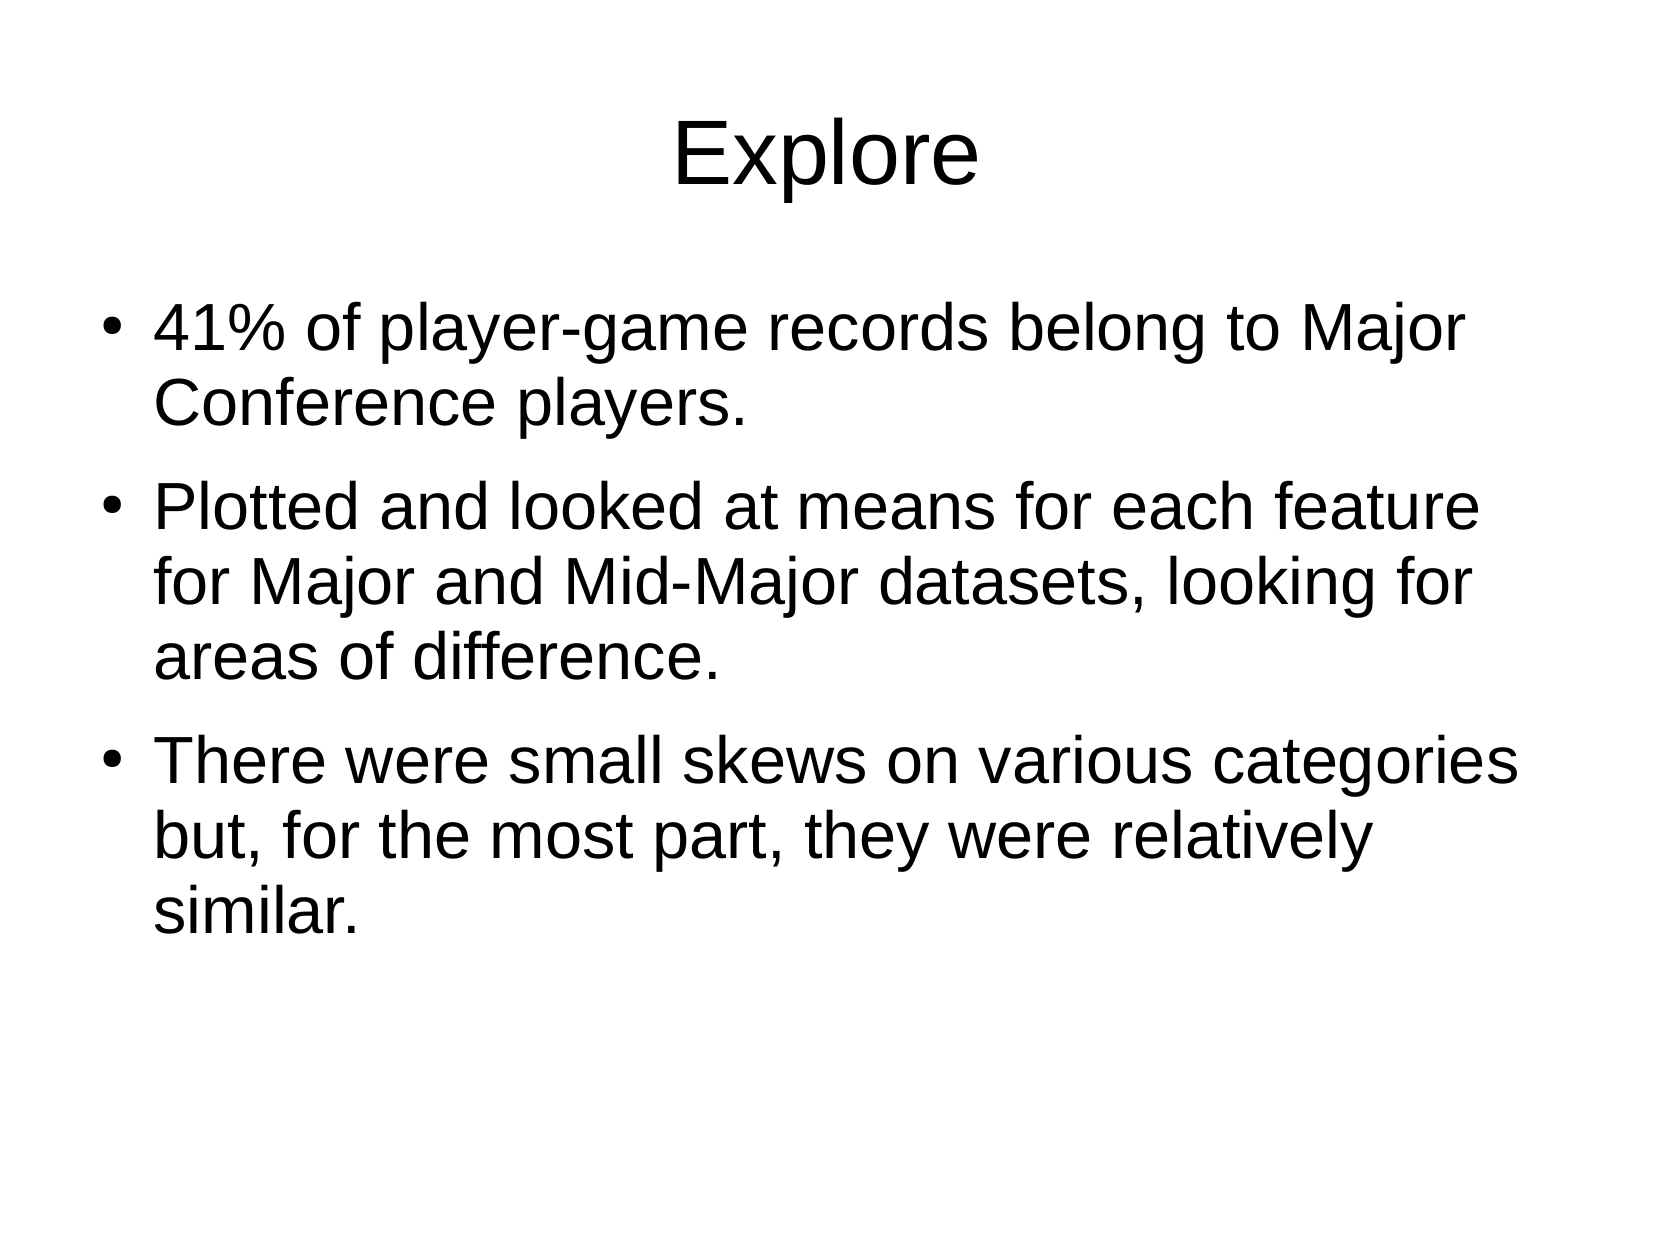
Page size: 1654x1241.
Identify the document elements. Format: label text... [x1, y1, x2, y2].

list 41% of player-game records belong to Major Conference players. Plotted and looked at means for each feature for Major and Mid-Major datasets, looking for areas of difference. There were small skews on various categories but, for the most part, they were relatively similar. [82, 290, 1538, 1010]
title Explore [82, 49, 1571, 257]
